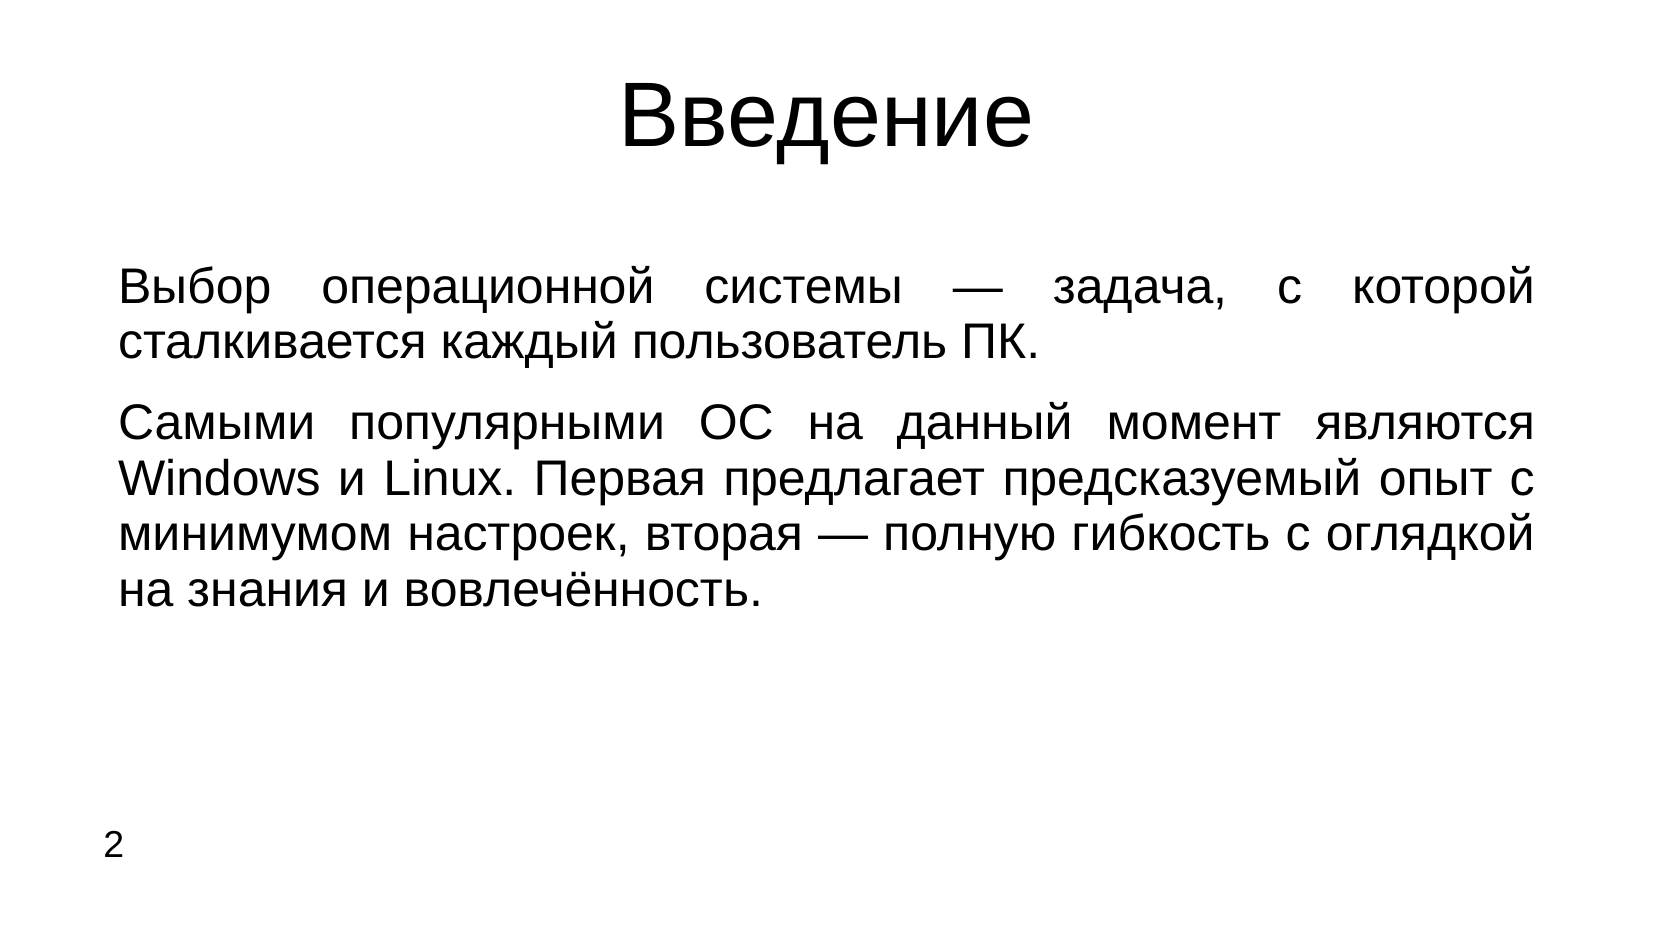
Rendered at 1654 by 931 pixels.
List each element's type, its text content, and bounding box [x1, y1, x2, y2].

list Выбор операционной системы — задача, с которой сталкивается каждый пользователь ПК. Самыми популярными ОС на данный момент являются Windows и Linux. Первая предлагает предсказуемый опыт с минимумом настроек, вторая — полную гибкость с оглядкой на знания и вовлечённость. [118, 257, 1536, 798]
title Введение [82, 37, 1571, 193]
text_box <номер> [88, 815, 650, 886]
